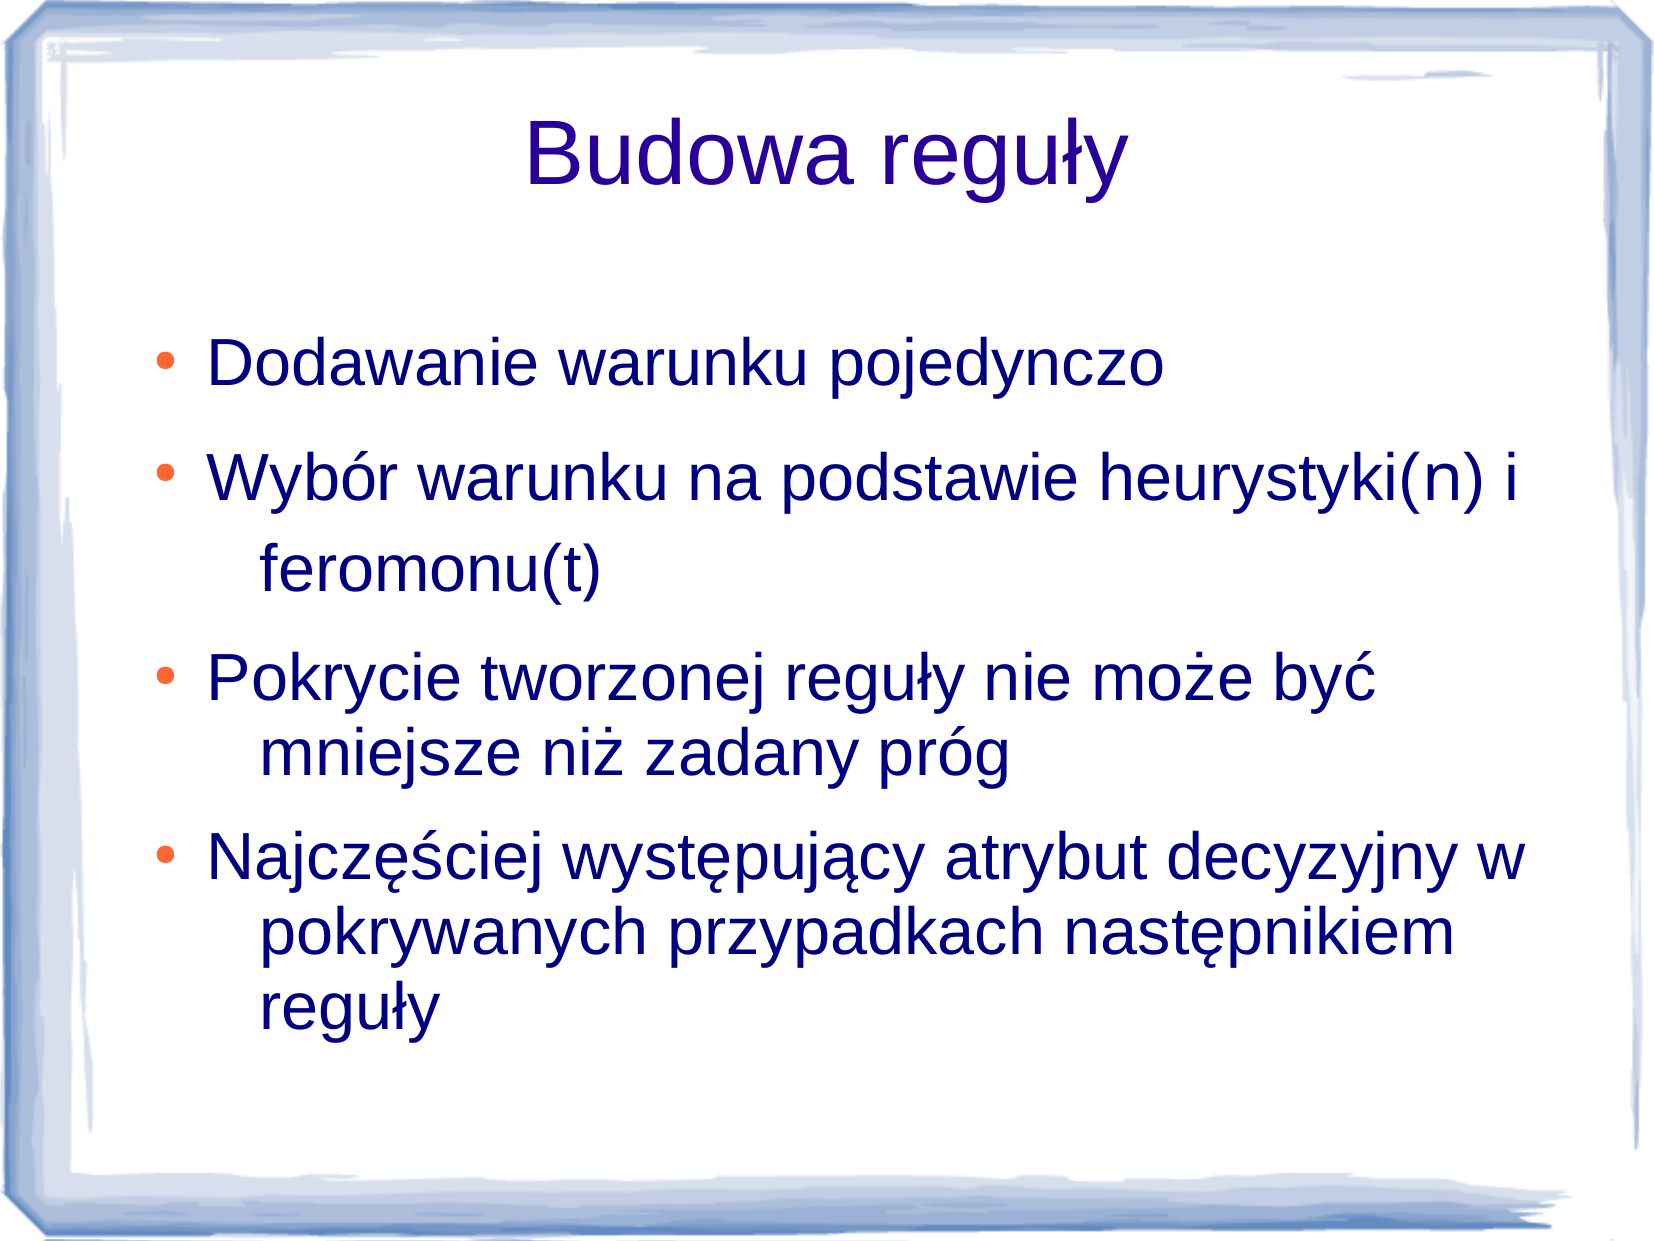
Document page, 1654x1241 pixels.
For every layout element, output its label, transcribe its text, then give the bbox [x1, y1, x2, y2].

title Budowa reguły [82, 49, 1571, 257]
picture [0, 0, 1654, 1241]
list Dodawanie warunku pojedynczo Wybór warunku na podstawie heurystyki(n) i feromonu(t) Pokrycie tworzonej reguły nie może być mniejsze niż zadany próg Najczęściej występujący atrybut decyzyjny w pokrywanych przypadkach następnikiem reguły [118, 324, 1560, 1040]
